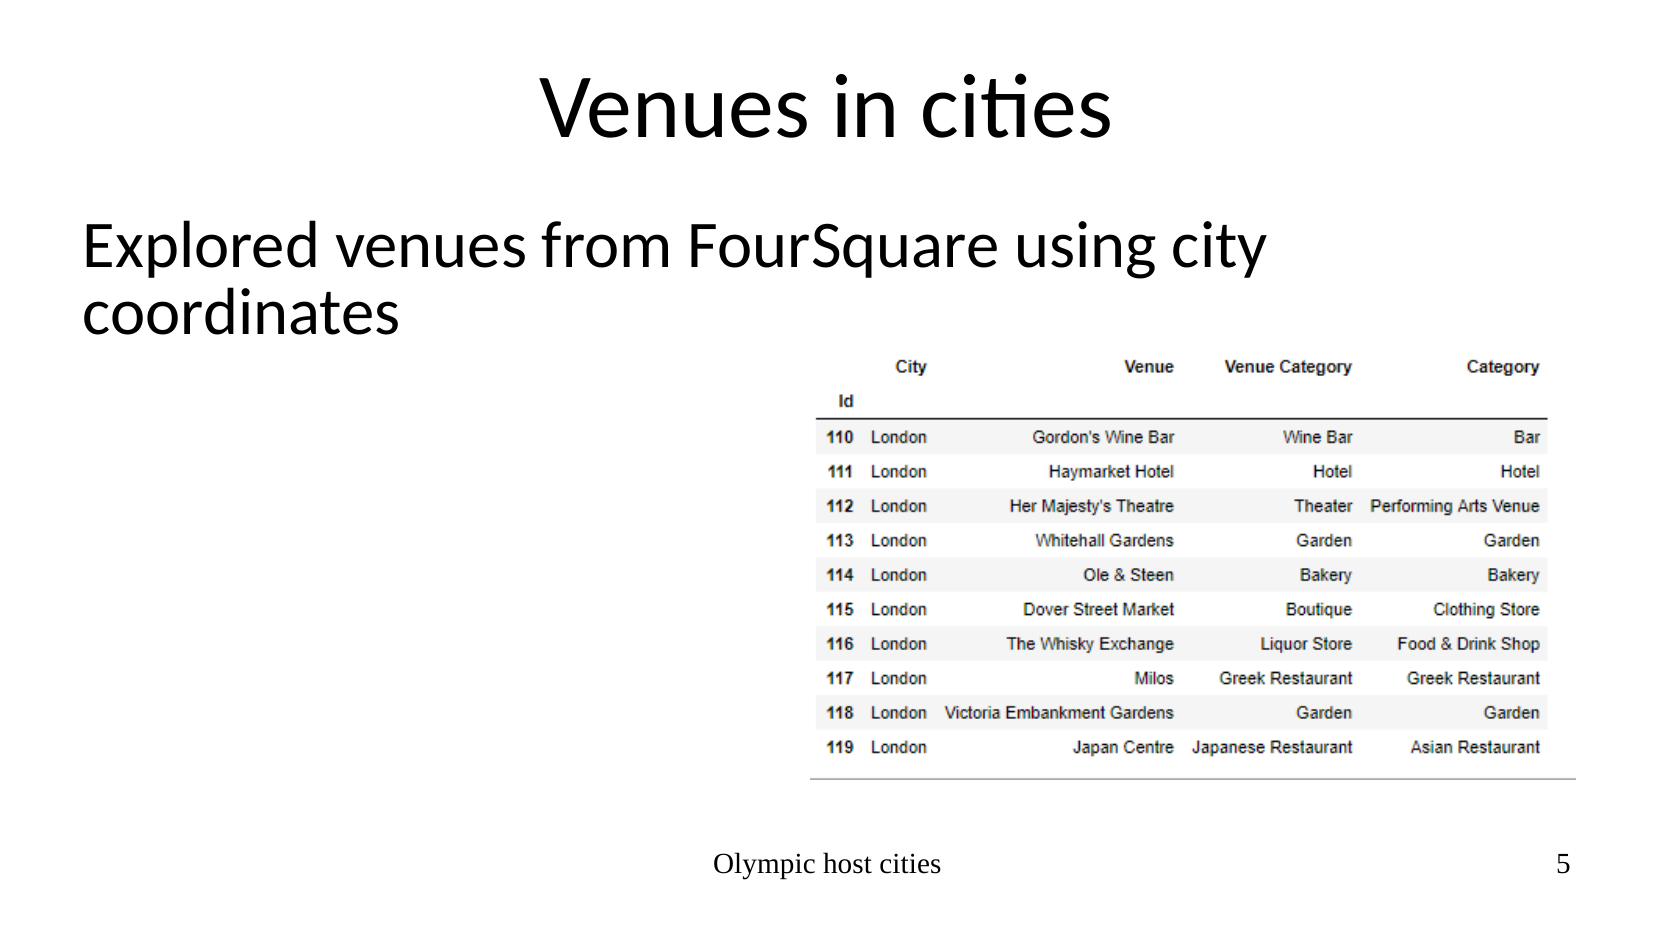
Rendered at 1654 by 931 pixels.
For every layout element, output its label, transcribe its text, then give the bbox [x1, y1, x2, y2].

title Venues in cities [82, 37, 1571, 193]
picture [810, 329, 1576, 780]
list Explored venues from FourSquare using city coordinates [82, 217, 1571, 758]
